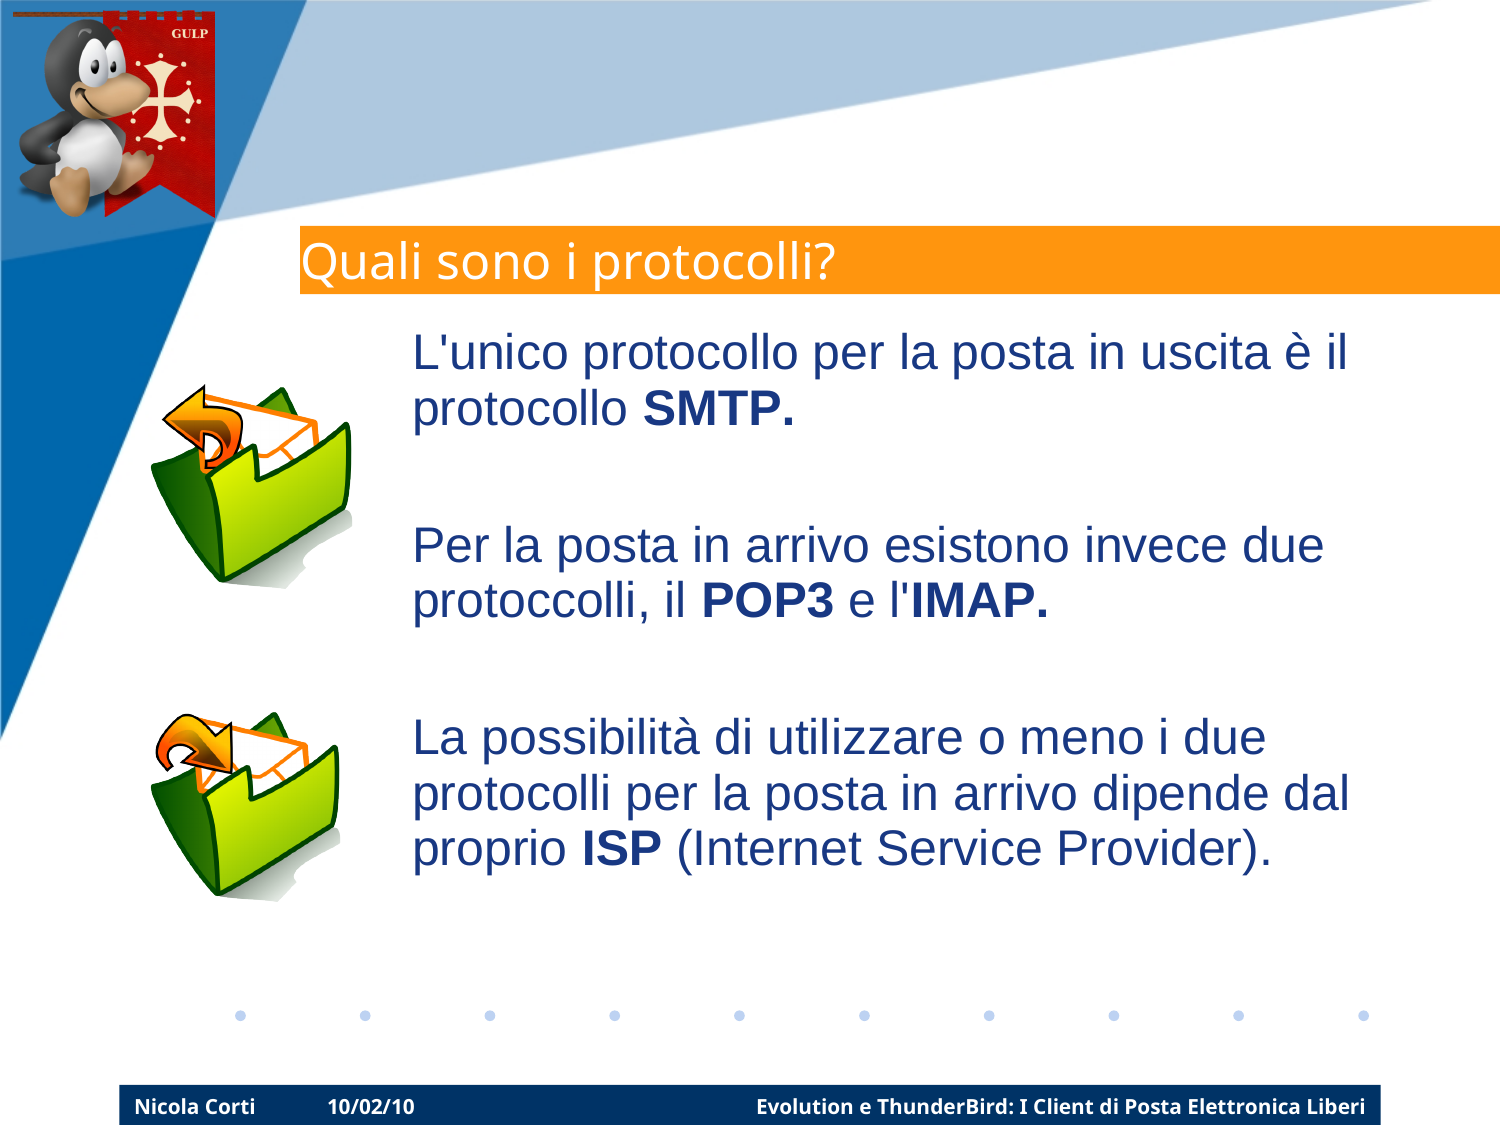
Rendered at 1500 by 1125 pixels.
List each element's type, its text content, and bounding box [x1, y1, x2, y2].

picture [0, 0, 1500, 905]
list L'unico protocollo per la posta in uscita è il protocollo SMTP. Per la posta in arrivo esistono invece due protoccolli, il POP3 e l'IMAP. La possibilità di utilizzare o meno i due protocolli per la posta in arrivo dipende dal proprio ISP (Internet Service Provider). [299, 324, 1418, 1068]
title Quali sono i protocolli? [300, 229, 1500, 291]
